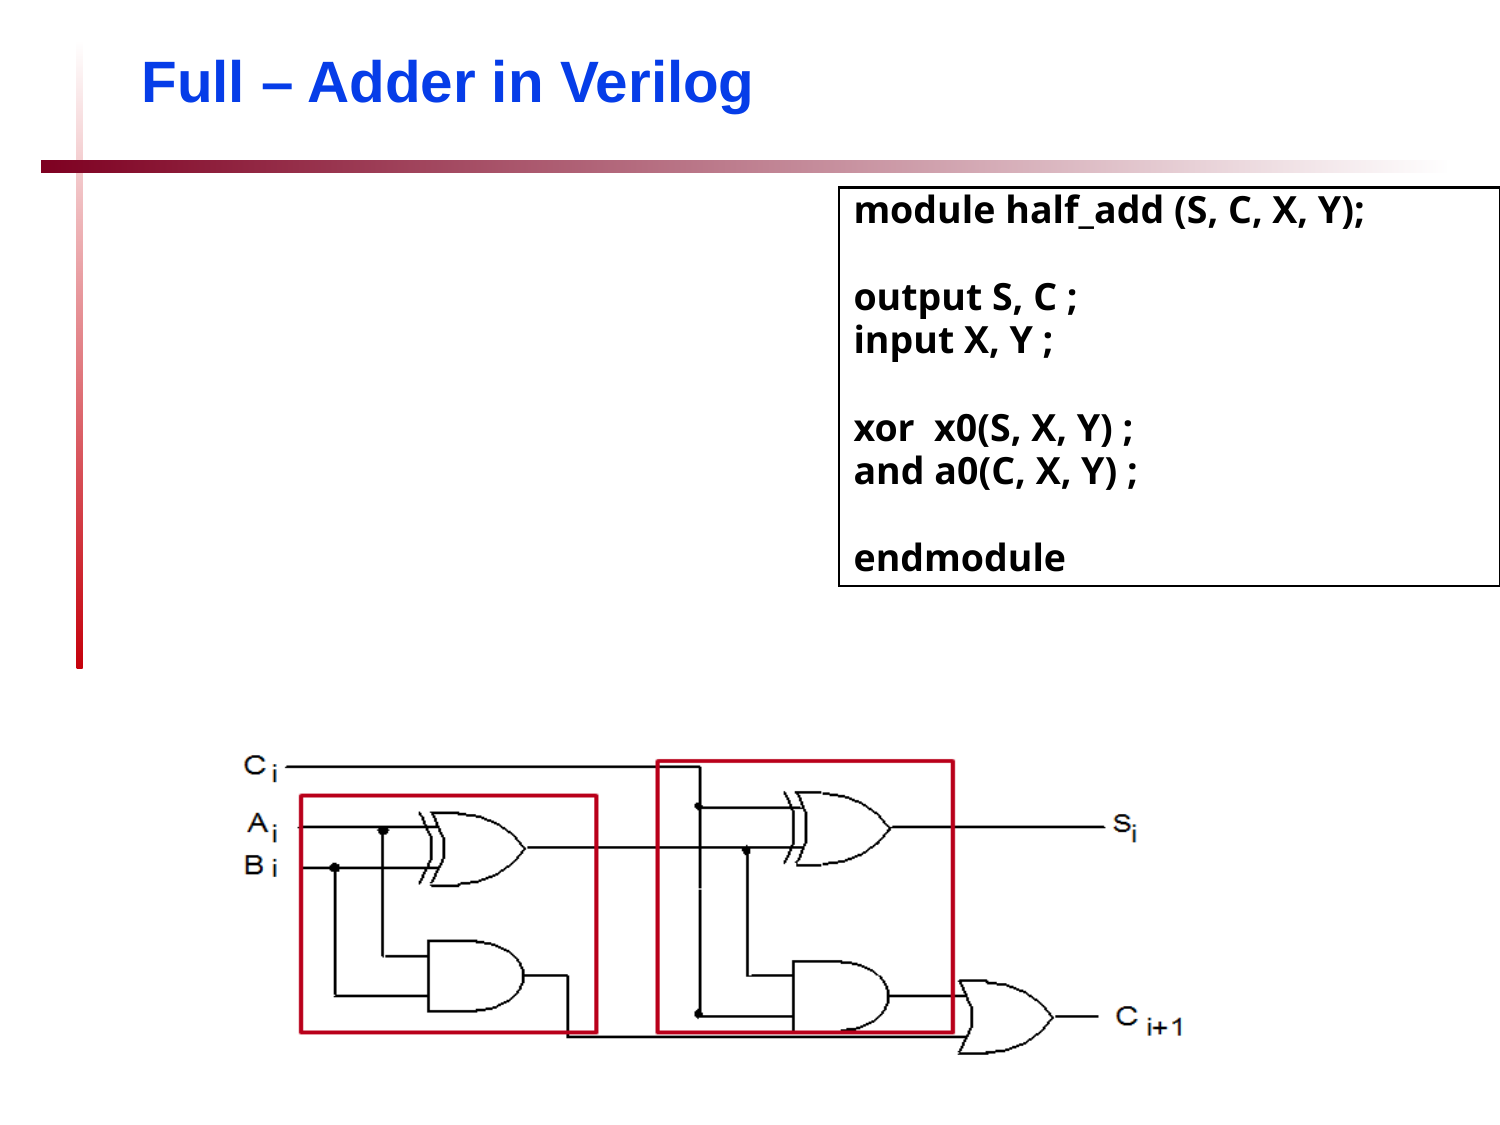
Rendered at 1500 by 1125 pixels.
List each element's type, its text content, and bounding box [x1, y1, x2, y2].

text_box module half_add (S, C, X, Y); output S, C ; input X, Y ; xor x0(S, X, Y) ; and a0(C, X, Y) ; endmodule [838, 187, 1500, 587]
title Full – Adder in Verilog [131, 50, 1400, 247]
picture [171, 708, 1231, 1087]
